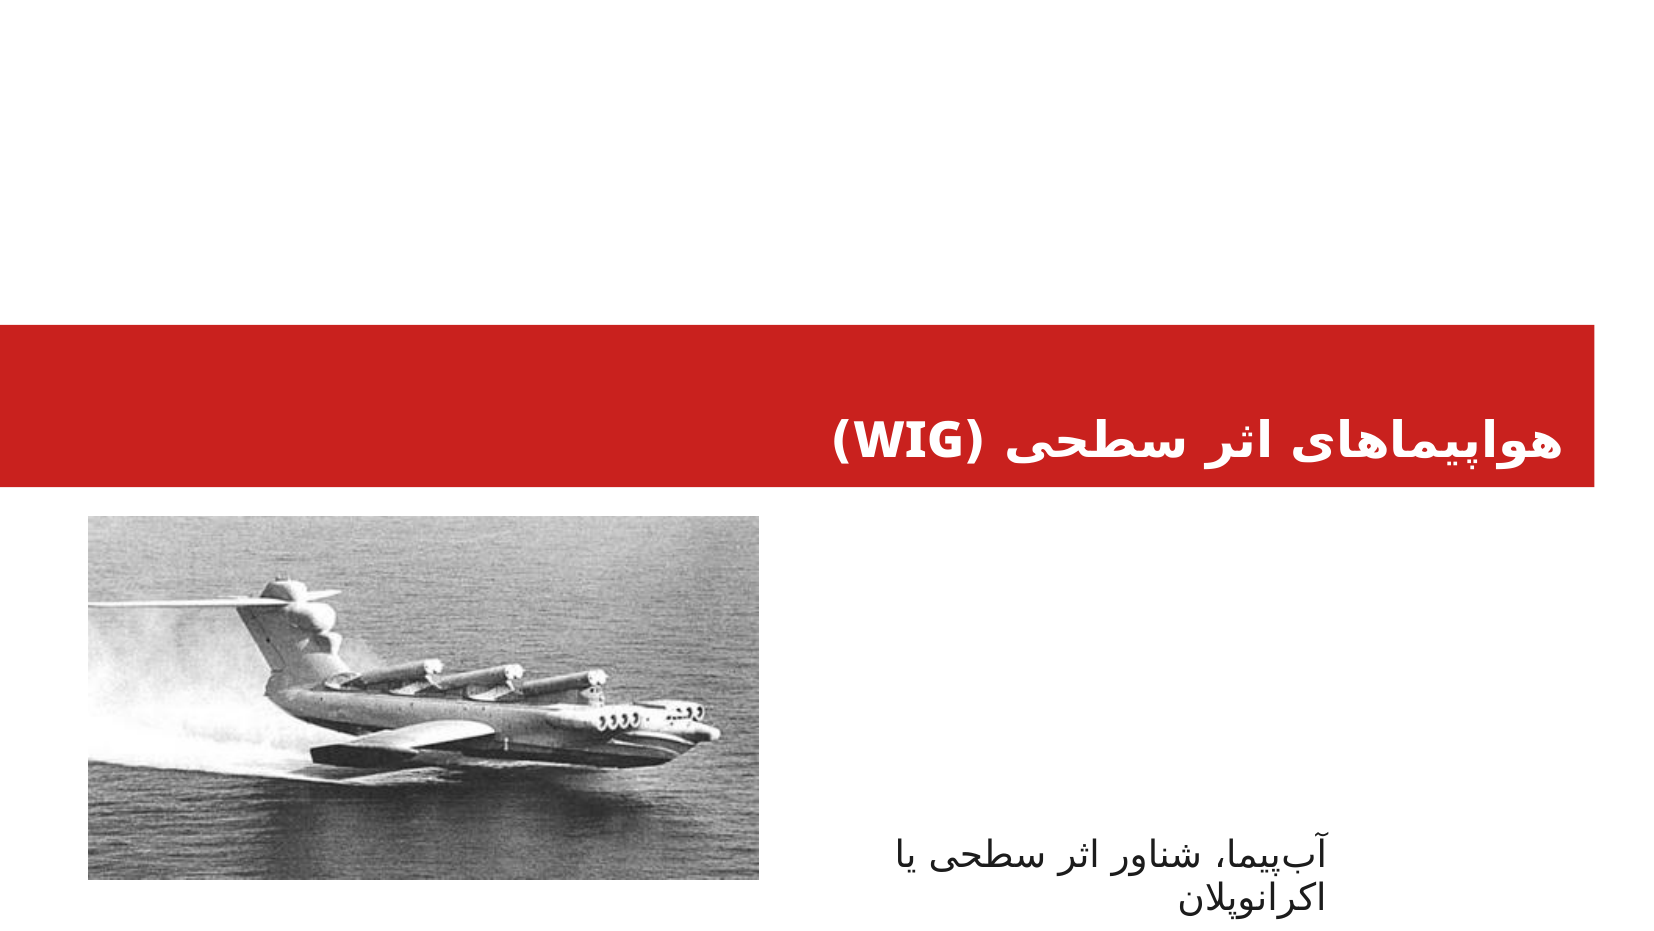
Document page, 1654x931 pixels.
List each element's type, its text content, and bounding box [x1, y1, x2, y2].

subtitle آب‌پیما، شناور اثر سطحی یا اکرانوپلان [764, 832, 1327, 891]
title هواپیماهای اثر سطحی (WIG) [59, 354, 1565, 473]
picture [88, 516, 759, 880]
